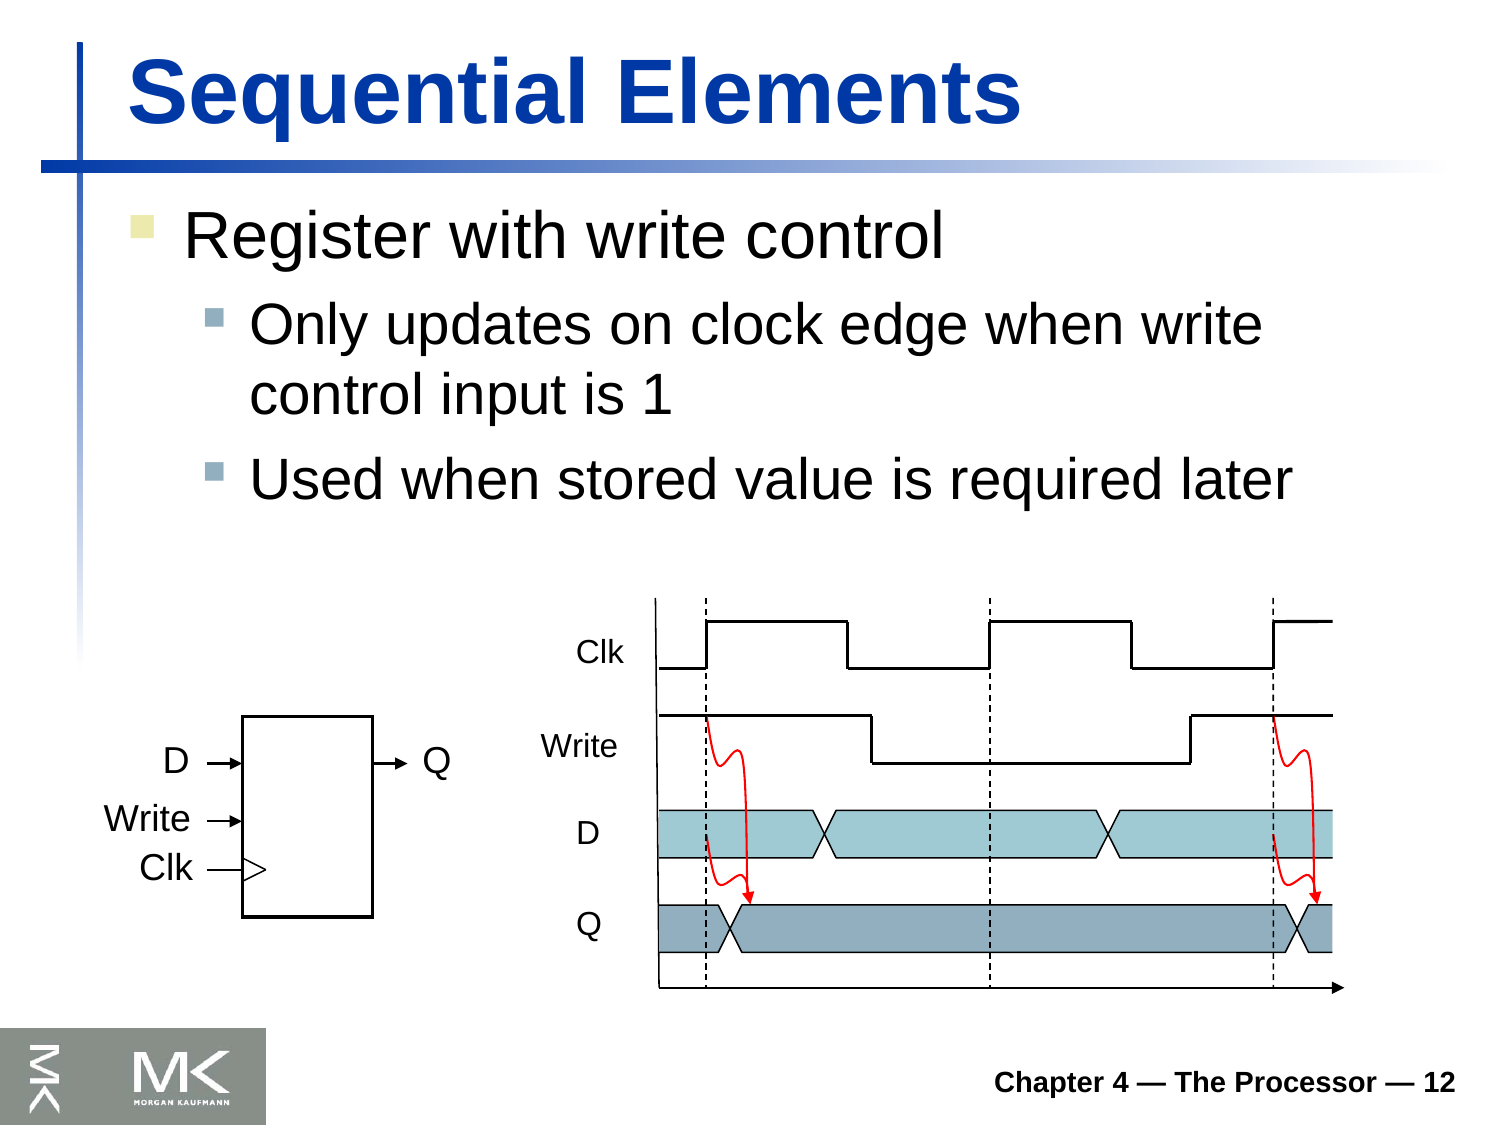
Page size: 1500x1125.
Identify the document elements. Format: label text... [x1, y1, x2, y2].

text_box [659, 810, 745, 858]
text_box Q [561, 893, 617, 950]
text_box Clk [124, 835, 208, 896]
text_box [748, 810, 1312, 858]
text_box [1314, 810, 1333, 858]
picture [0, 1028, 266, 1125]
text_box Clk [561, 622, 639, 678]
text_box Write [88, 786, 207, 848]
text_box Q [407, 728, 467, 790]
title Sequential Elements [112, 23, 1468, 149]
list Register with write control Only updates on clock edge when write control input is 1 Used when stored value is required later [112, 184, 1469, 563]
text_box D [147, 728, 205, 786]
text_box [659, 904, 1333, 953]
text_box D [561, 803, 615, 859]
text_box Write [525, 716, 634, 773]
text_box Chapter 4 — The Processor — <number> [277, 1046, 1471, 1106]
